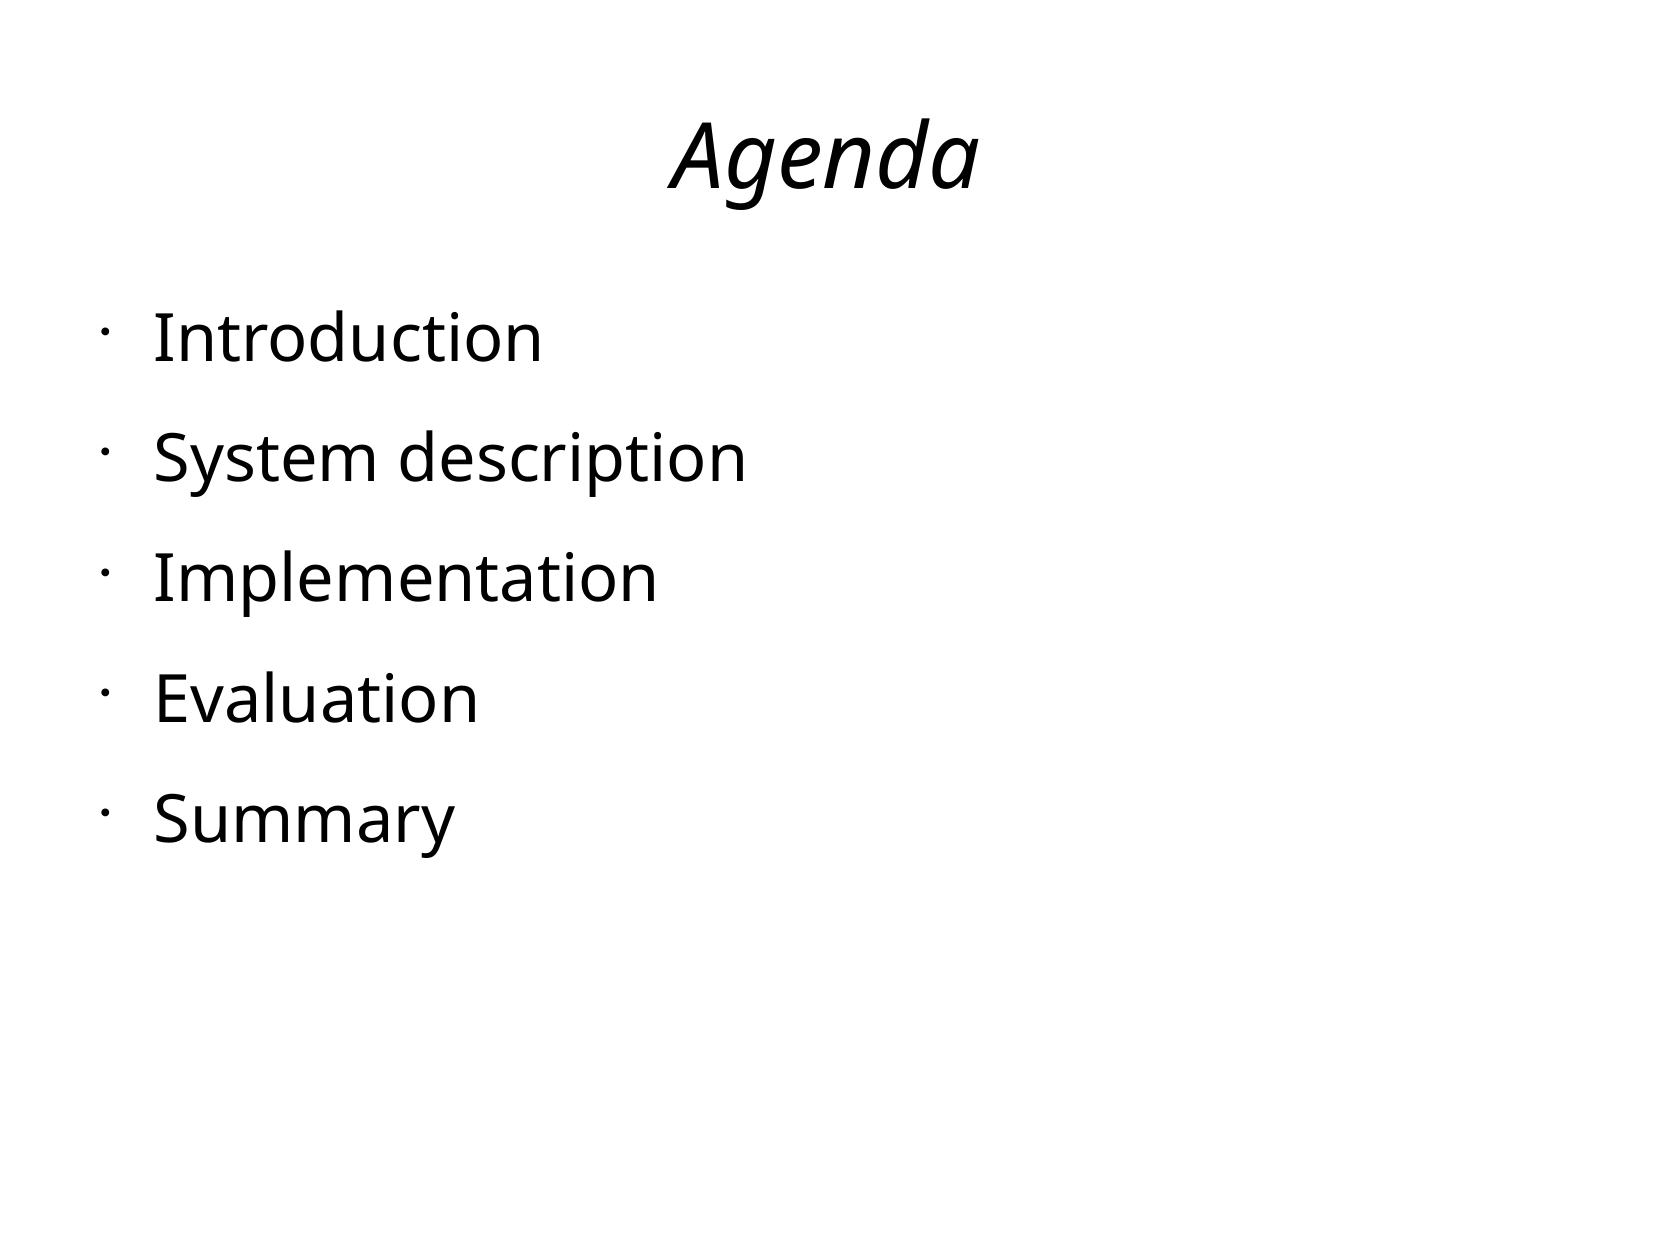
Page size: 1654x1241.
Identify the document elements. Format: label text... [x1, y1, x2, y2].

list Introduction System description Implementation Evaluation Summary [82, 290, 1571, 1109]
title Agenda [82, 56, 1571, 250]
